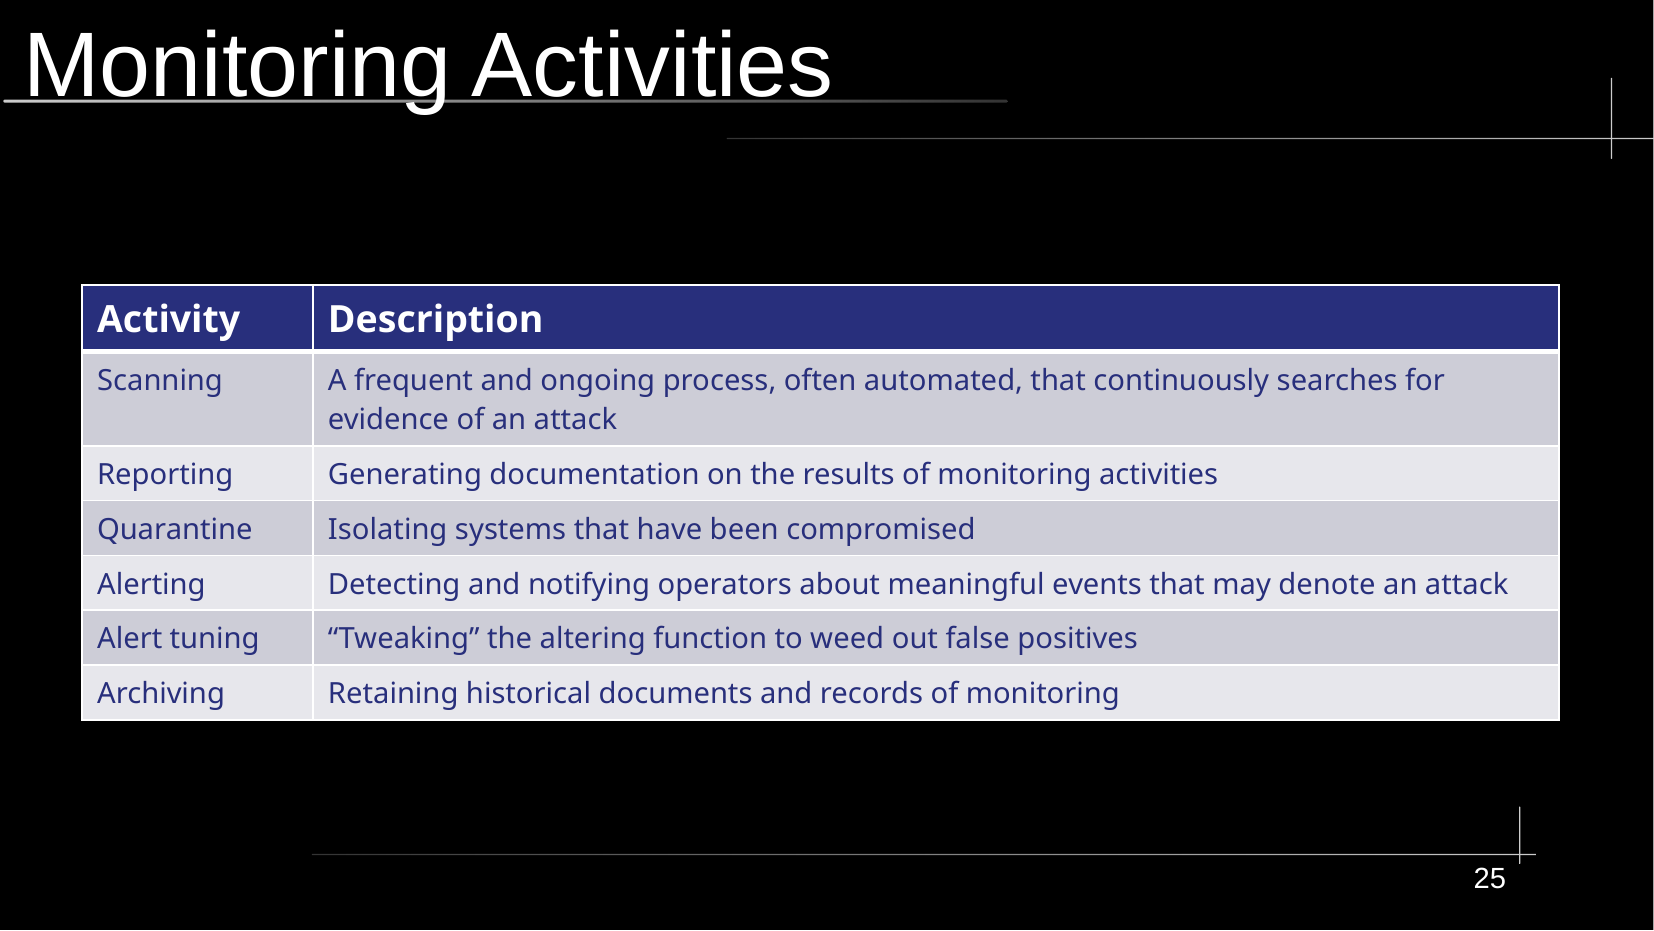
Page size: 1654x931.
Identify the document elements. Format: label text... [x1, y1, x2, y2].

table_cell Quarantine [83, 501, 312, 555]
table_cell Generating documentation on the results of monitoring activities [314, 447, 1558, 500]
table_cell Alert tuning [83, 611, 312, 664]
table_cell Isolating systems that have been compromised [314, 501, 1558, 555]
table_cell Alerting [83, 556, 312, 609]
table_cell Detecting and notifying operators about meaningful events that may denote an attack [314, 556, 1558, 609]
table_cell Reporting [83, 447, 312, 500]
table_cell Retaining historical documents and records of monitoring [314, 666, 1558, 719]
title Monitoring Activities [23, 11, 1589, 119]
table_header Description [314, 286, 1558, 349]
table_cell Archiving [83, 666, 312, 719]
table_cell “Tweaking” the altering function to weed out false positives [314, 611, 1558, 664]
table_header Activity [83, 286, 312, 349]
table_cell Scanning [83, 354, 312, 445]
table_cell A frequent and ongoing process, often automated, that continuously searches for evidence of an attack [314, 354, 1558, 445]
